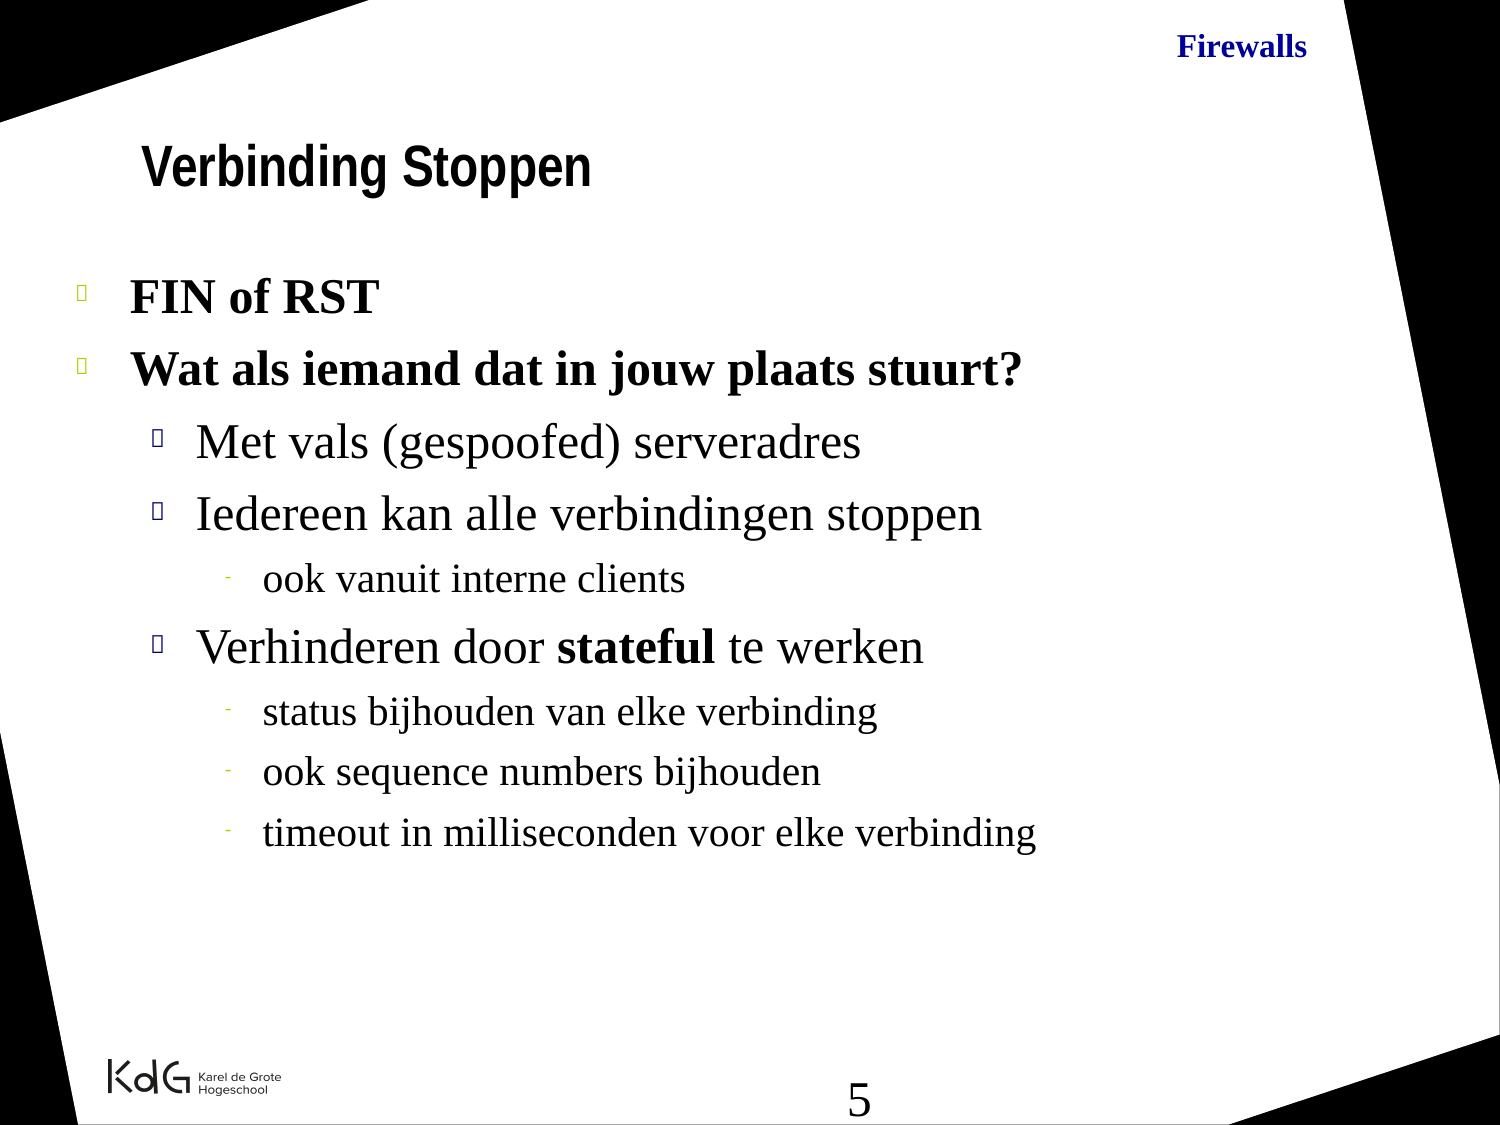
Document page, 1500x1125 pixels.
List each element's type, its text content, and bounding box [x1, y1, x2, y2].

text_box Verbinding Stoppen [141, 72, 1447, 253]
picture [108, 1059, 281, 1096]
text_box FIN of RST Wat als iemand dat in jouw plaats stuurt? Met vals (gespoofed) serveradres Iedereen kan alle verbindingen stoppen ook vanuit interne clients Verhinderen door stateful te werken status bijhouden van elke verbinding ook sequence numbers bijhouden timeout in milliseconden voor elke verbinding [75, 263, 1425, 1006]
